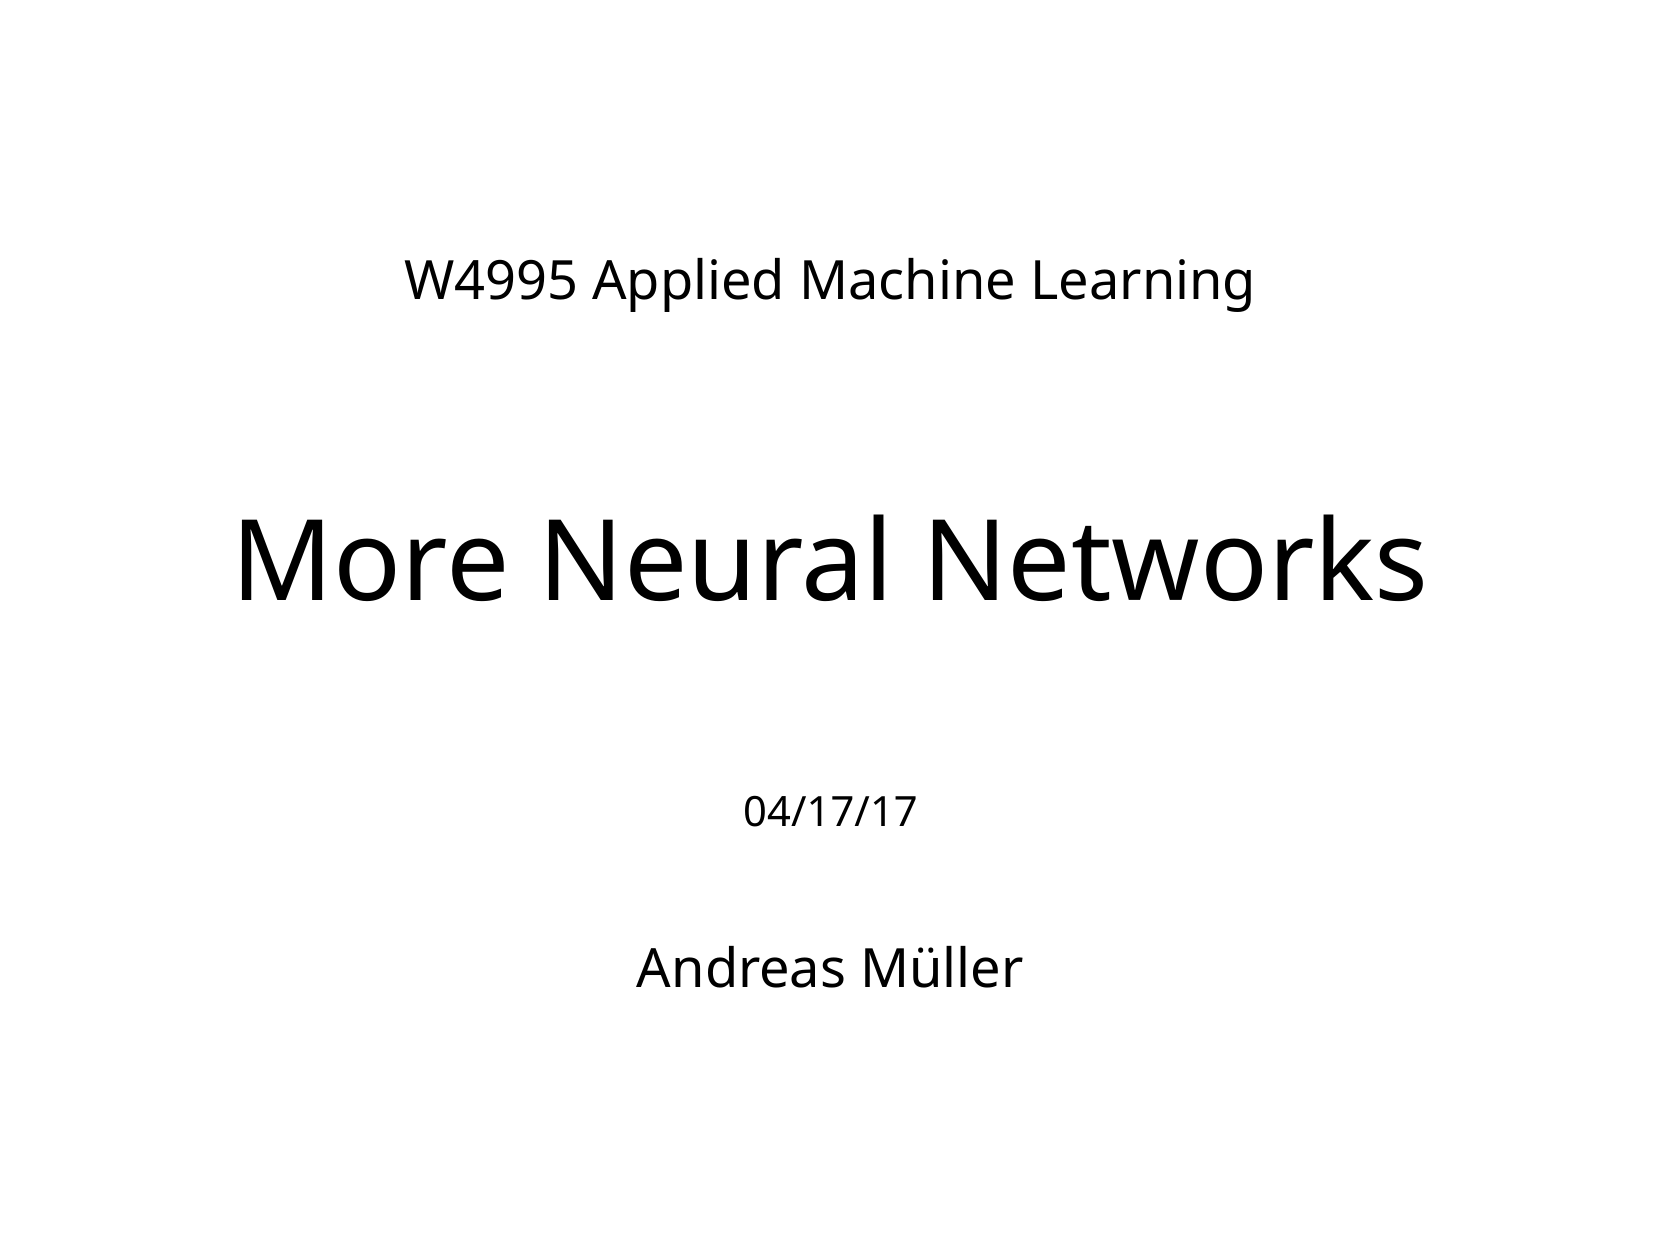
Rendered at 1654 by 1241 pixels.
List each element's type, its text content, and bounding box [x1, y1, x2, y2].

text_box W4995 Applied Machine Learning More Neural Networks 04/17/17 Andreas Müller [86, 142, 1575, 1103]
